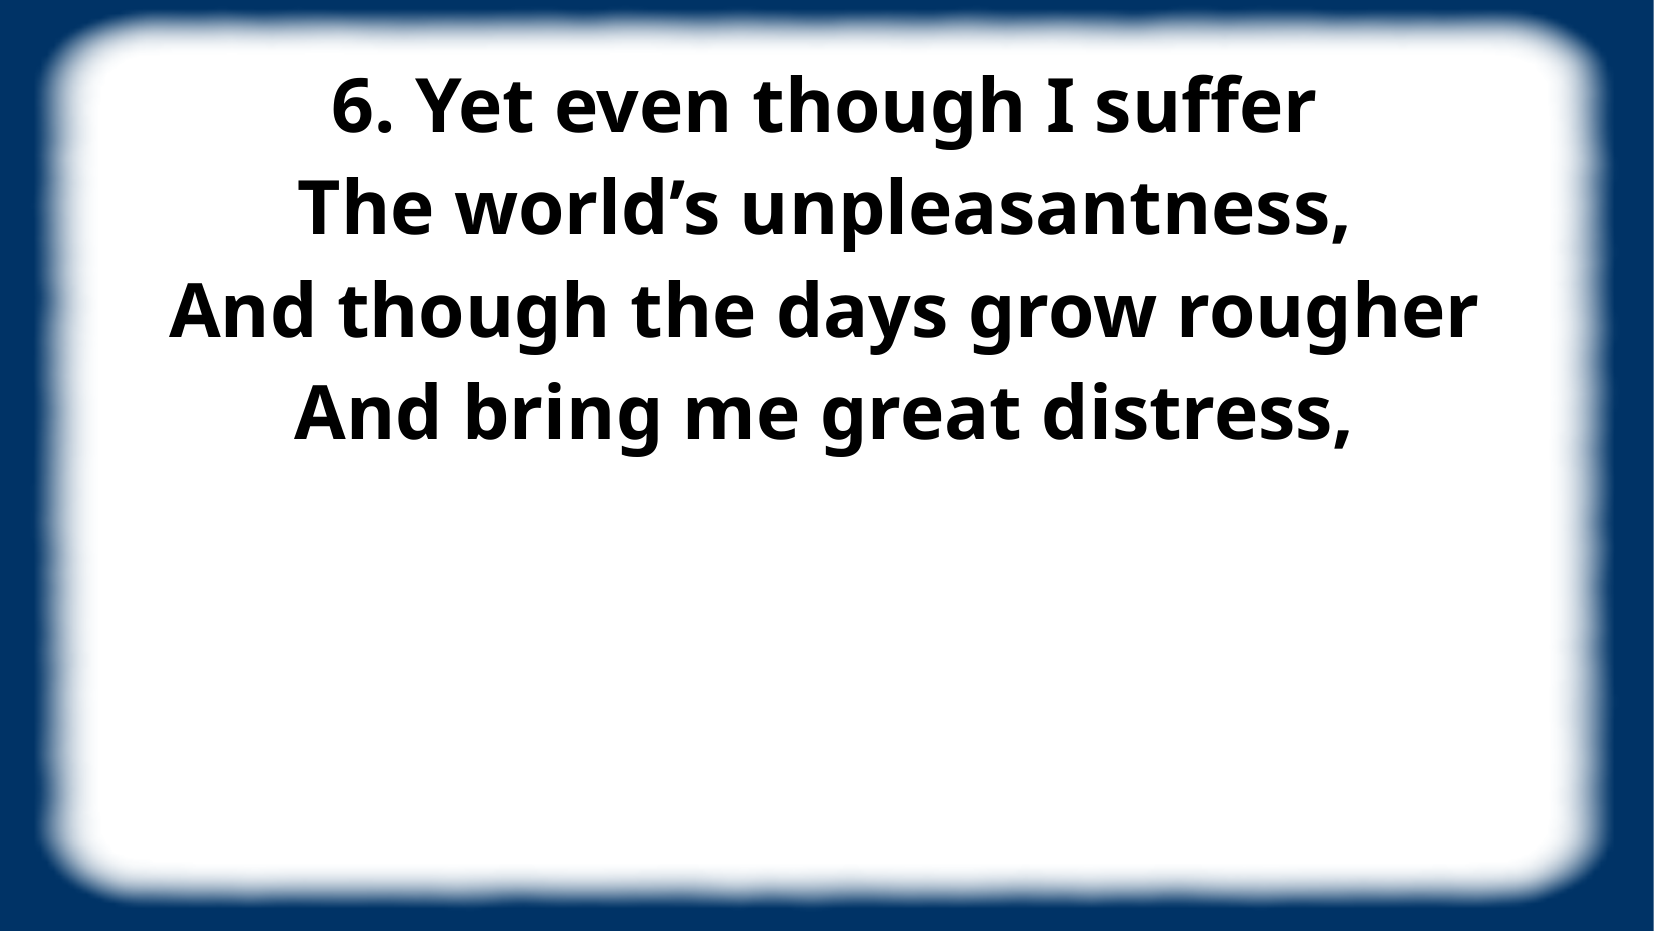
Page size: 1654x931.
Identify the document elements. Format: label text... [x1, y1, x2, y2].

picture [0, 0, 1654, 931]
text_box 6. Yet even though I suffer The world’s unpleasantness, And though the days grow rougher And bring me great distress, [90, 45, 1561, 460]
